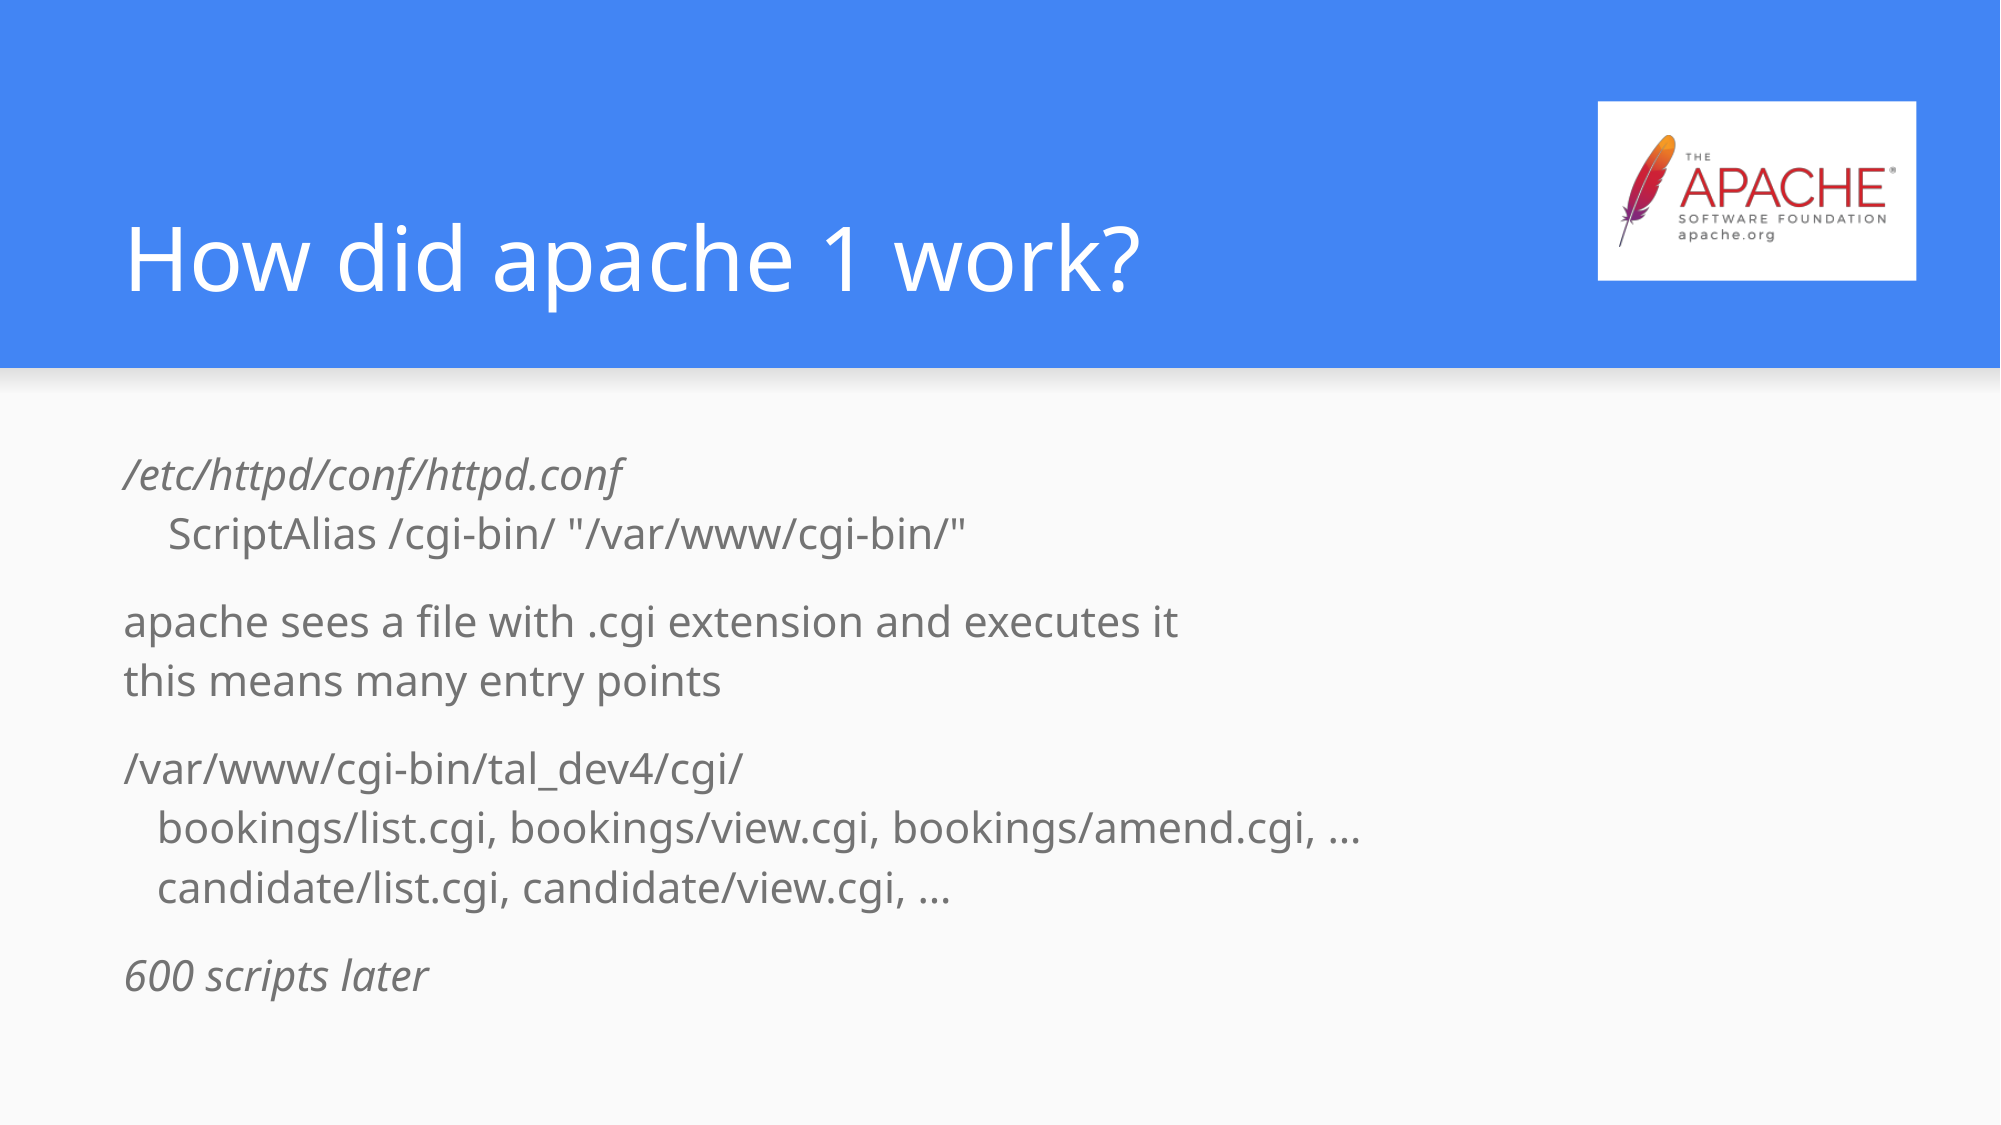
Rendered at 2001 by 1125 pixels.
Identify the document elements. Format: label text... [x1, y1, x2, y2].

picture [1619, 135, 1896, 247]
list /etc/httpd/conf/httpd.conf ScriptAlias /cgi-bin/ "/var/www/cgi-bin/" apache sees a file with .cgi extension and executes it this means many entry points /var/www/cgi-bin/tal_dev4/cgi/ bookings/list.cgi, bookings/view.cgi, bookings/amend.cgi, … candidate/list.cgi, candidate/view.cgi, … 600 scripts later [103, 419, 1902, 1081]
text_box [1597, 101, 1917, 281]
title How did apache 1 work? [103, 161, 1902, 330]
